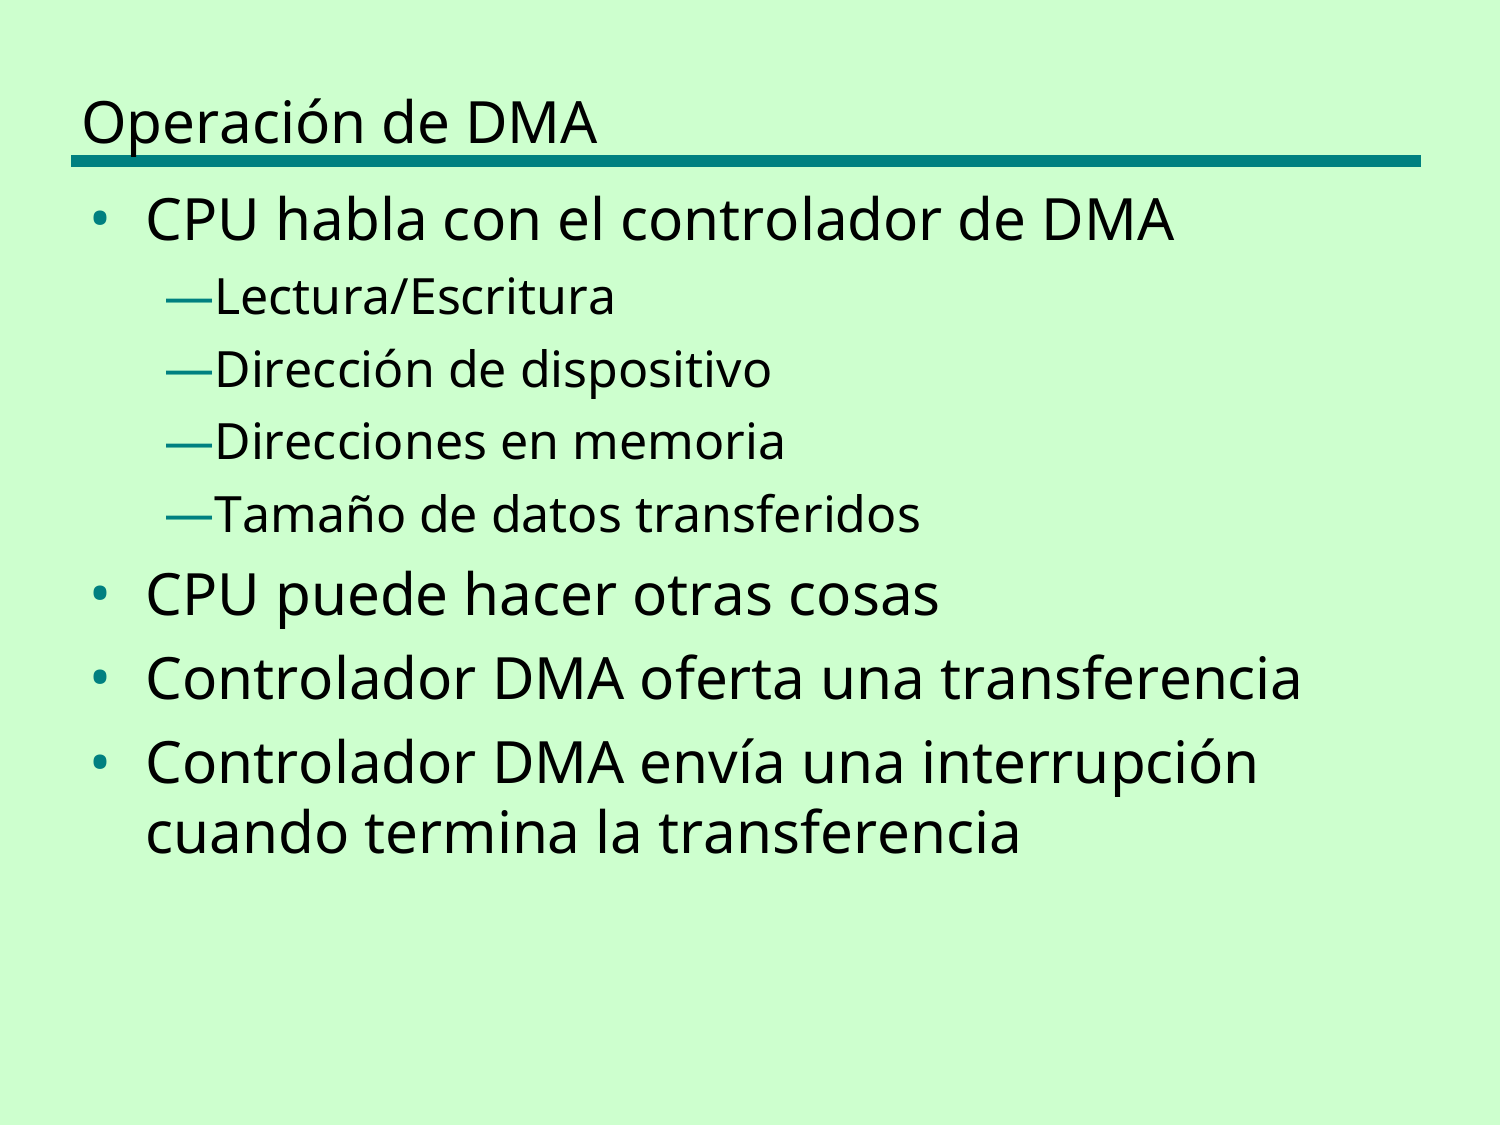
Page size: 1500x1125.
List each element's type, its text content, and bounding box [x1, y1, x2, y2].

title Operación de DMA [66, 24, 1413, 163]
list CPU habla con el controlador de DMA Lectura/Escritura Dirección de dispositivo Direcciones en memoria Tamaño de datos transferidos CPU puede hacer otras cosas Controlador DMA oferta una transferencia Controlador DMA envía una interrupción cuando termina la transferencia [74, 174, 1417, 1101]
